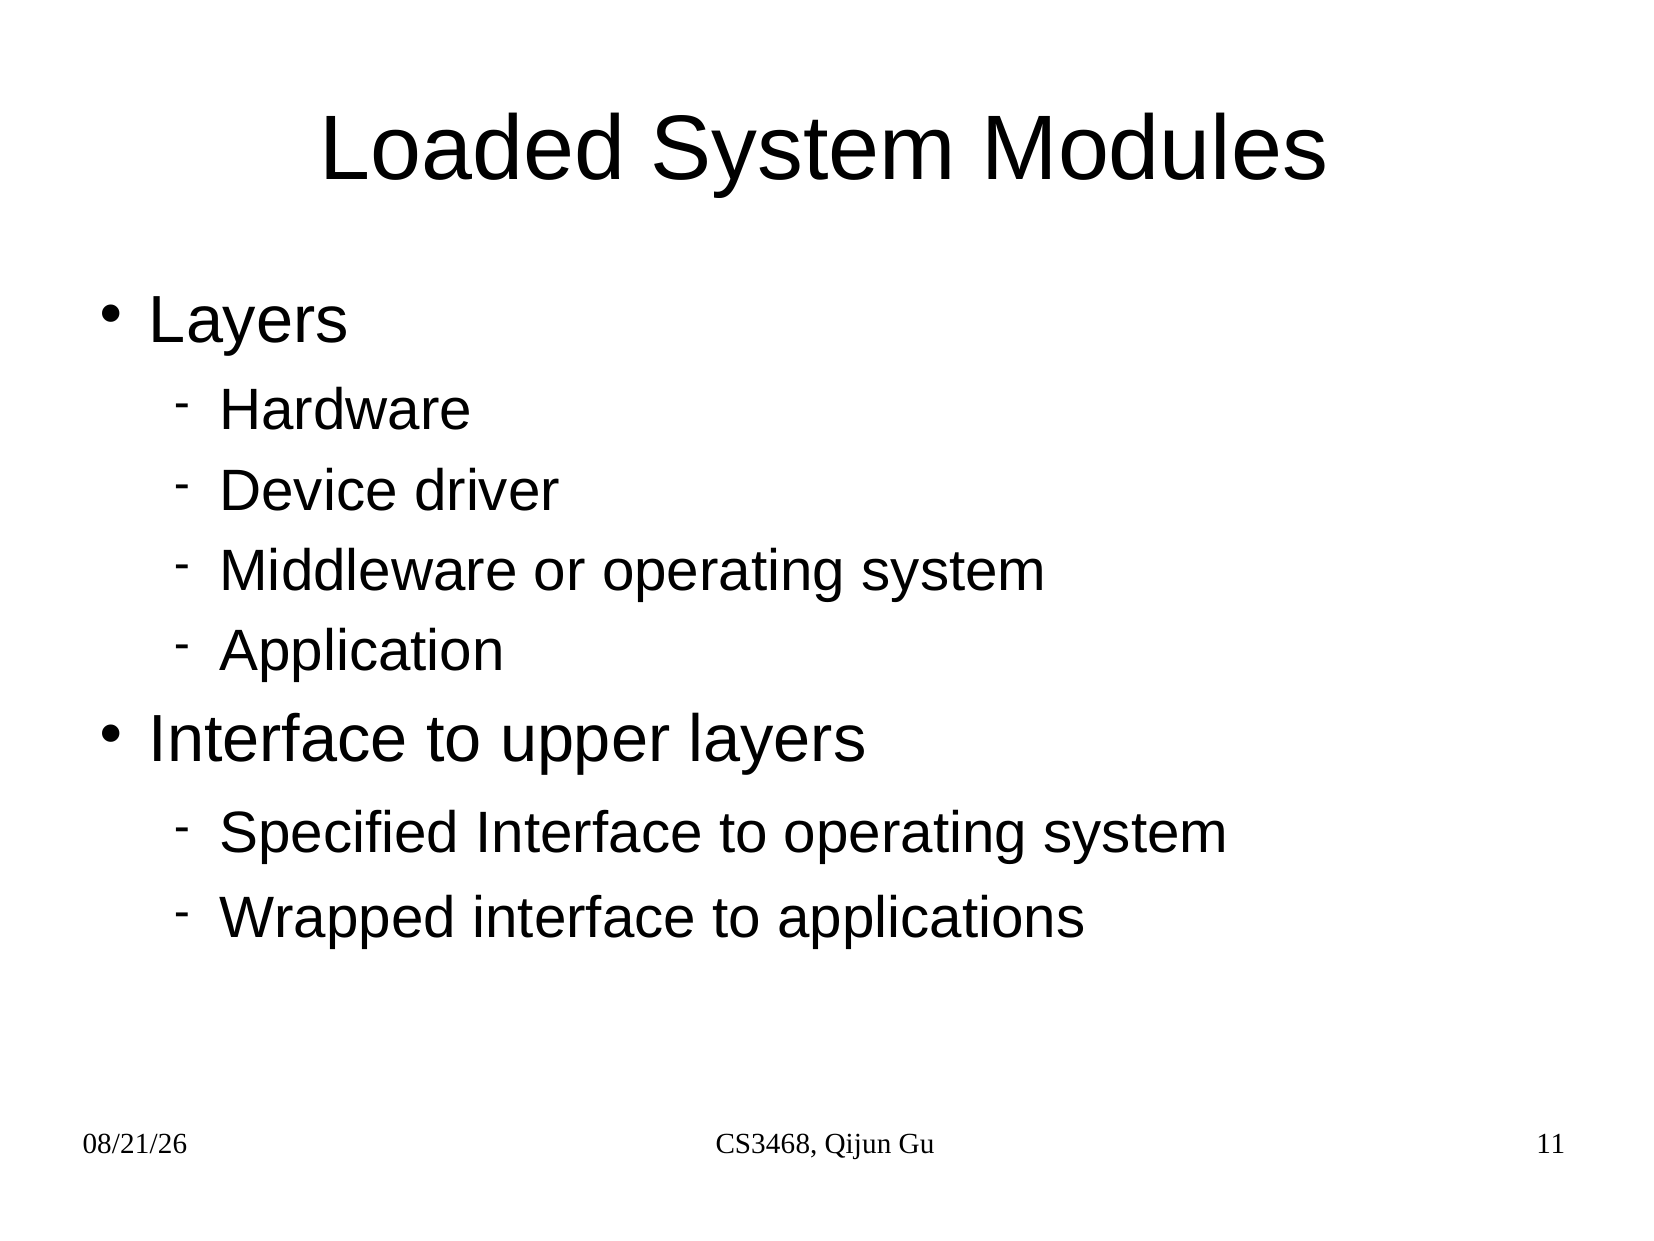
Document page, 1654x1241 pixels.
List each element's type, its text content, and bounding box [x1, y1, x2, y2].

list Layers Hardware Device driver Middleware or operating system Application Interface to upper layers Specified Interface to operating system Wrapped interface to applications [82, 290, 1567, 1091]
title Loaded System Modules [82, 56, 1567, 246]
